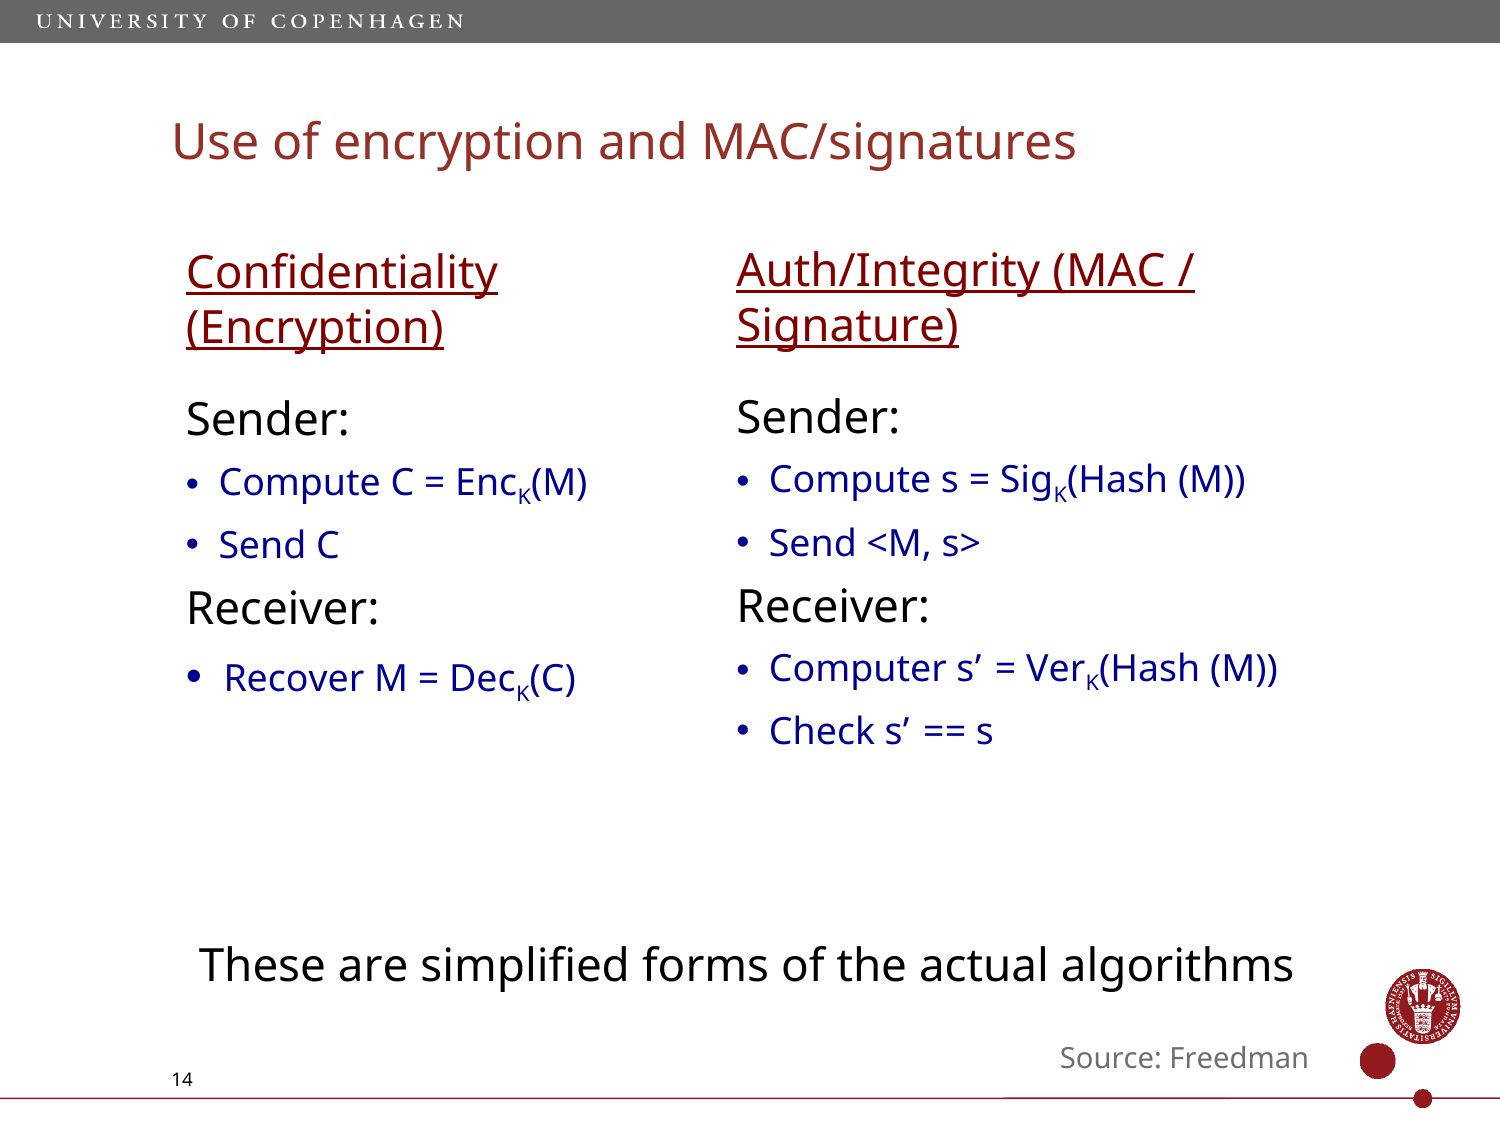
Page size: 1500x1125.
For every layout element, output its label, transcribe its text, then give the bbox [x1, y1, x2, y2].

picture [0, 910, 1500, 1122]
text_box Auth/Integrity (MAC / Signature) Sender: Compute s = SigK(Hash (M)) Send <M, s> Receiver: Computer s’ = VerK(Hash (M)) Check s’ == s [721, 232, 1424, 818]
text_box These are simplified forms of the actual algorithms [46, 869, 1447, 1058]
text_box Use of encryption and MAC/signatures [171, 75, 1329, 171]
text_box Source: Freedman [1045, 1031, 1353, 1083]
text_box <number> [171, 1067, 522, 1092]
text_box Confidentiality (Encryption) Sender: Compute C = EncK(M) Send C Receiver: Recover M = DecK(C) [171, 234, 674, 771]
